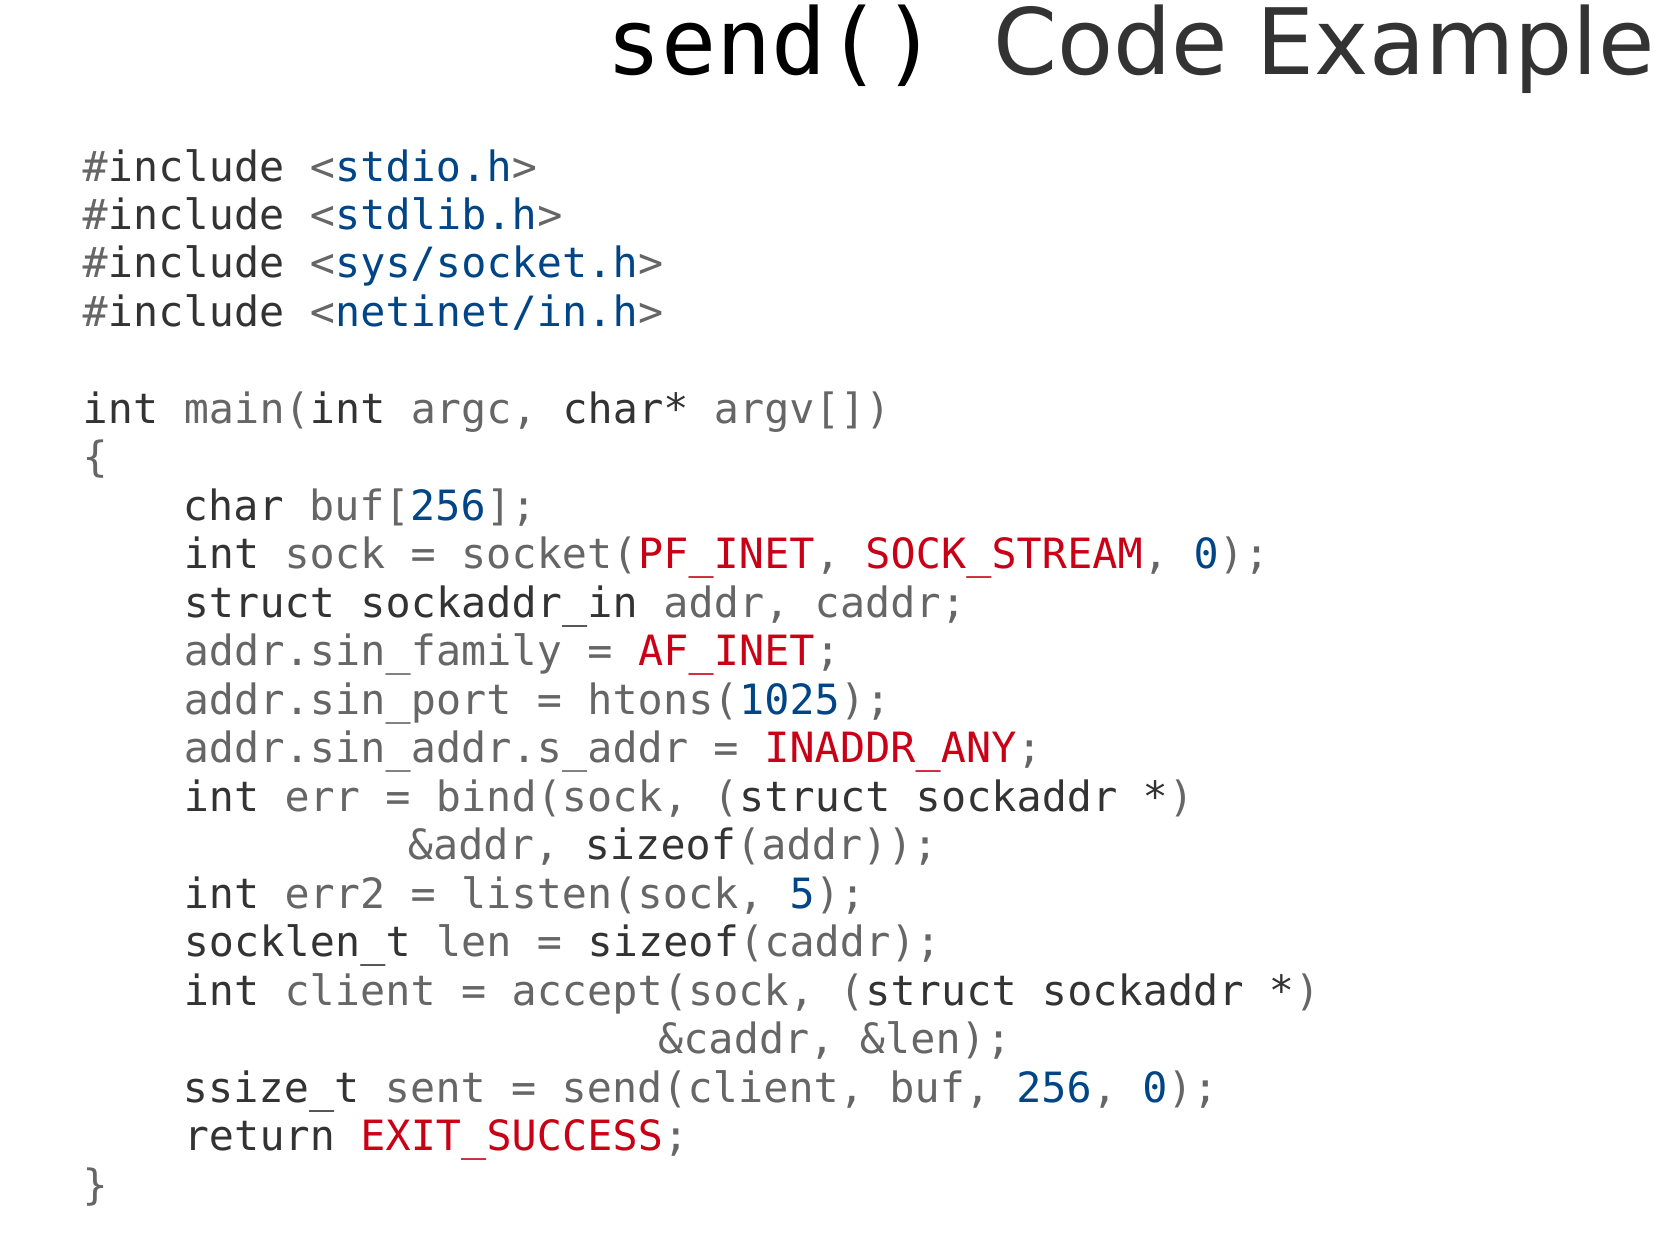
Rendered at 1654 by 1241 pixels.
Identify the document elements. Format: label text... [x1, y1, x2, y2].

subtitle #include <stdio.h> #include <stdlib.h> #include <sys/socket.h> #include <netinet/in.h> int main(int argc, char* argv[]) { char buf[256]; int sock = socket(PF_INET, SOCK_STREAM, 0); struct sockaddr_in addr, caddr; addr.sin_family = AF_INET; addr.sin_port = htons(1025); addr.sin_addr.s_addr = INADDR_ANY; int err = bind(sock, (struct sockaddr *) &addr, sizeof(addr)); int err2 = listen(sock, 5); socklen_t len = sizeof(caddr); int client = accept(sock, (struct sockaddr *) &caddr, &len); ssize_t sent = send(client, buf, 256, 0); return EXIT_SUCCESS; } [82, 142, 1571, 1241]
title send() Code Example [386, 0, 1654, 146]
